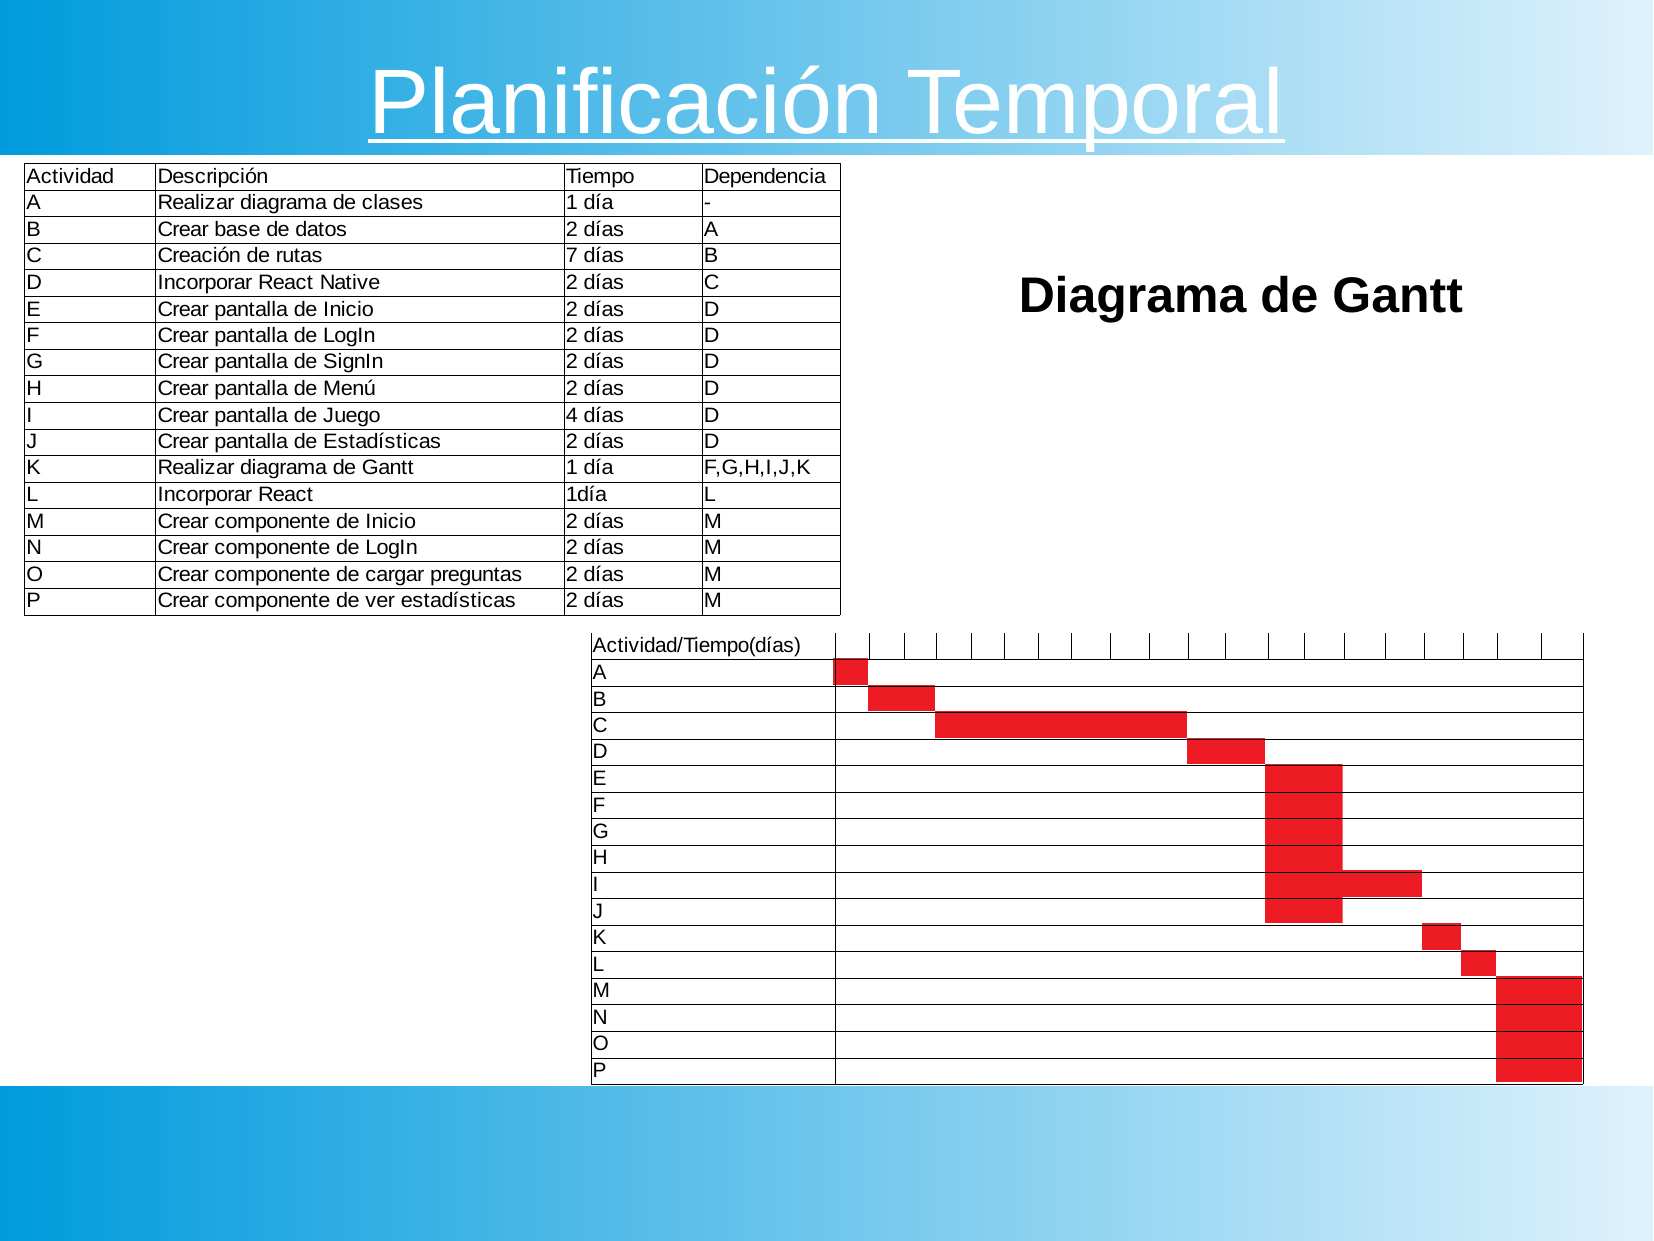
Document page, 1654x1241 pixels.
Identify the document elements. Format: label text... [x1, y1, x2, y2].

text_box Diagrama de Gantt [1003, 259, 1501, 343]
chart [23, 163, 1587, 1140]
title Planificación Temporal [82, 49, 1571, 155]
